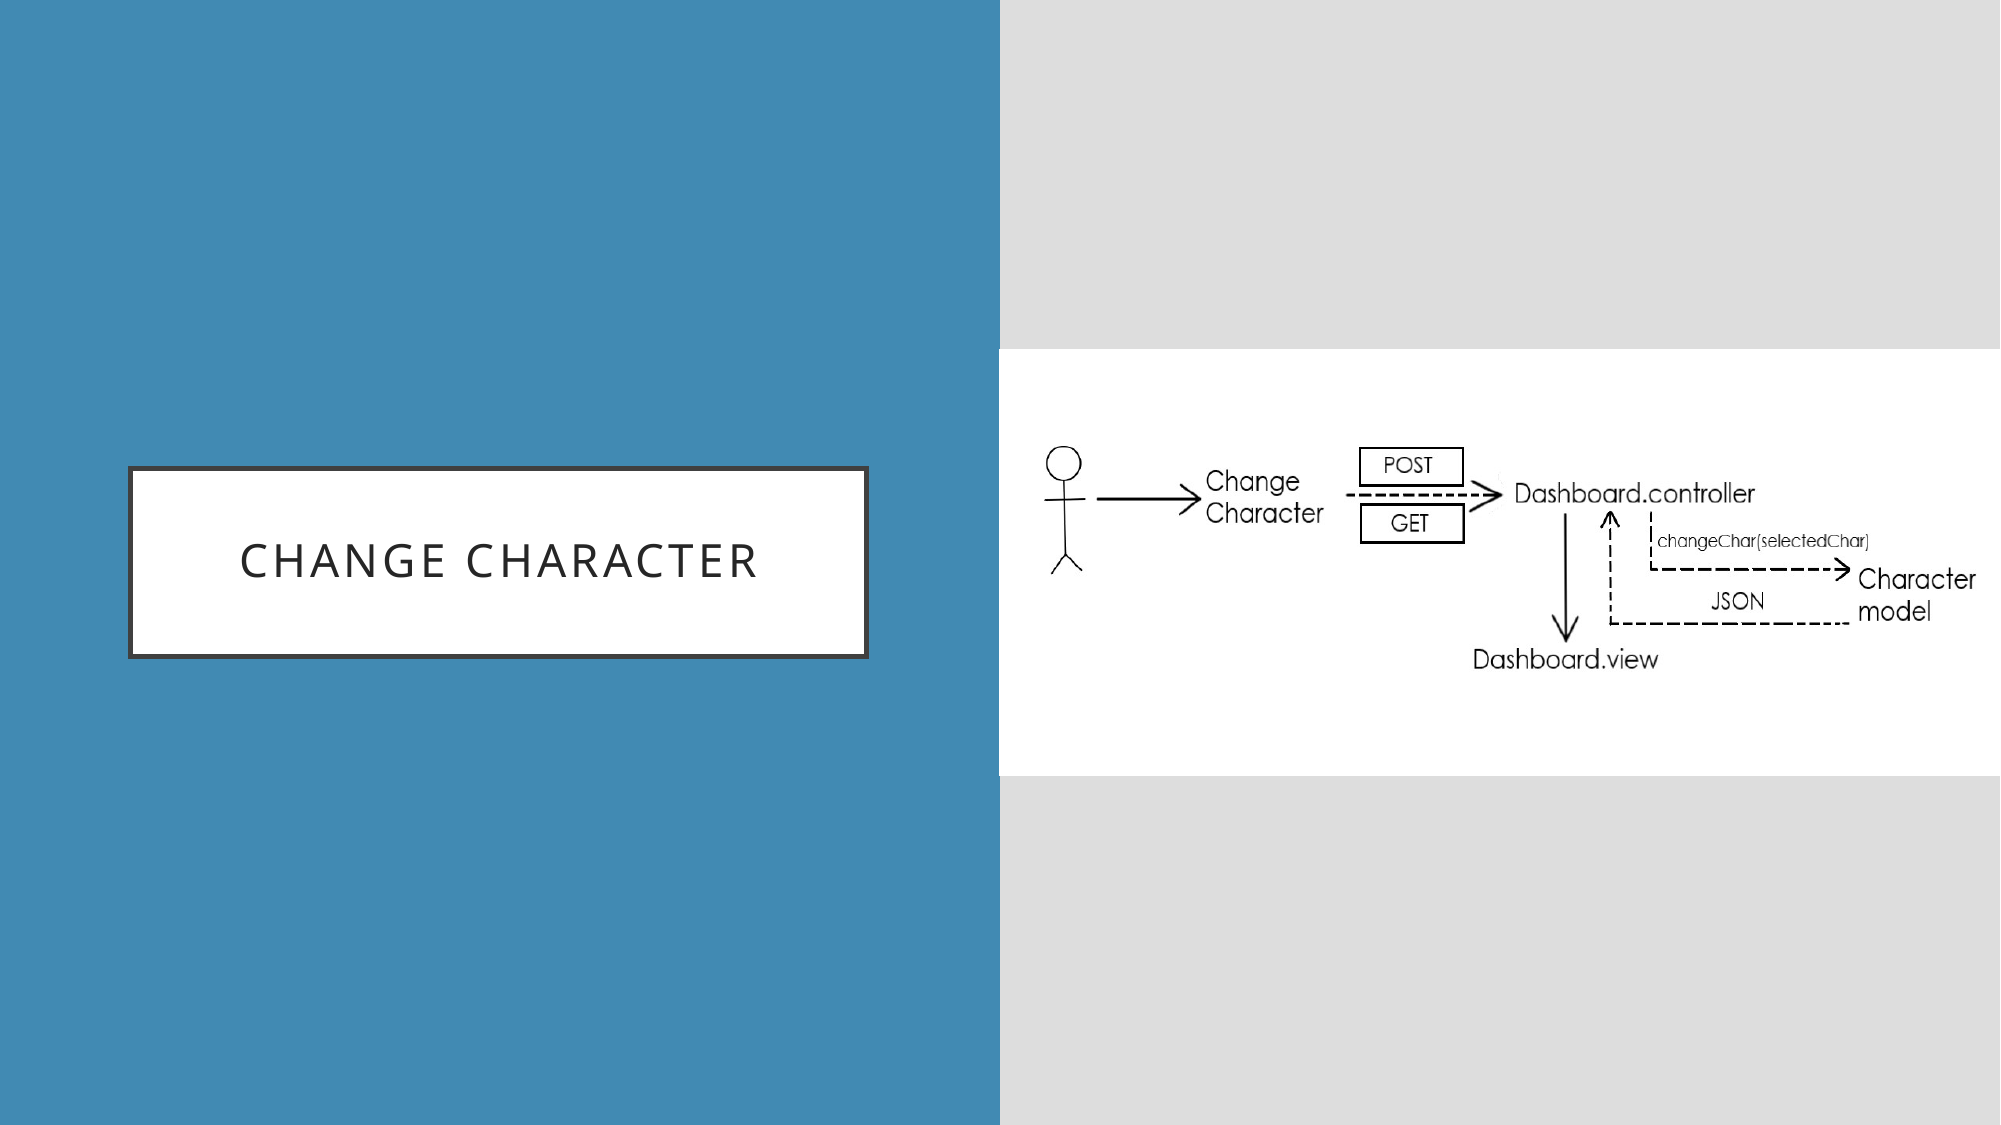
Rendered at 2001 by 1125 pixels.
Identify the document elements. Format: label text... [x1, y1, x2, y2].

title CHANGE CHARACTER [130, 468, 867, 657]
picture [999, 349, 2000, 776]
